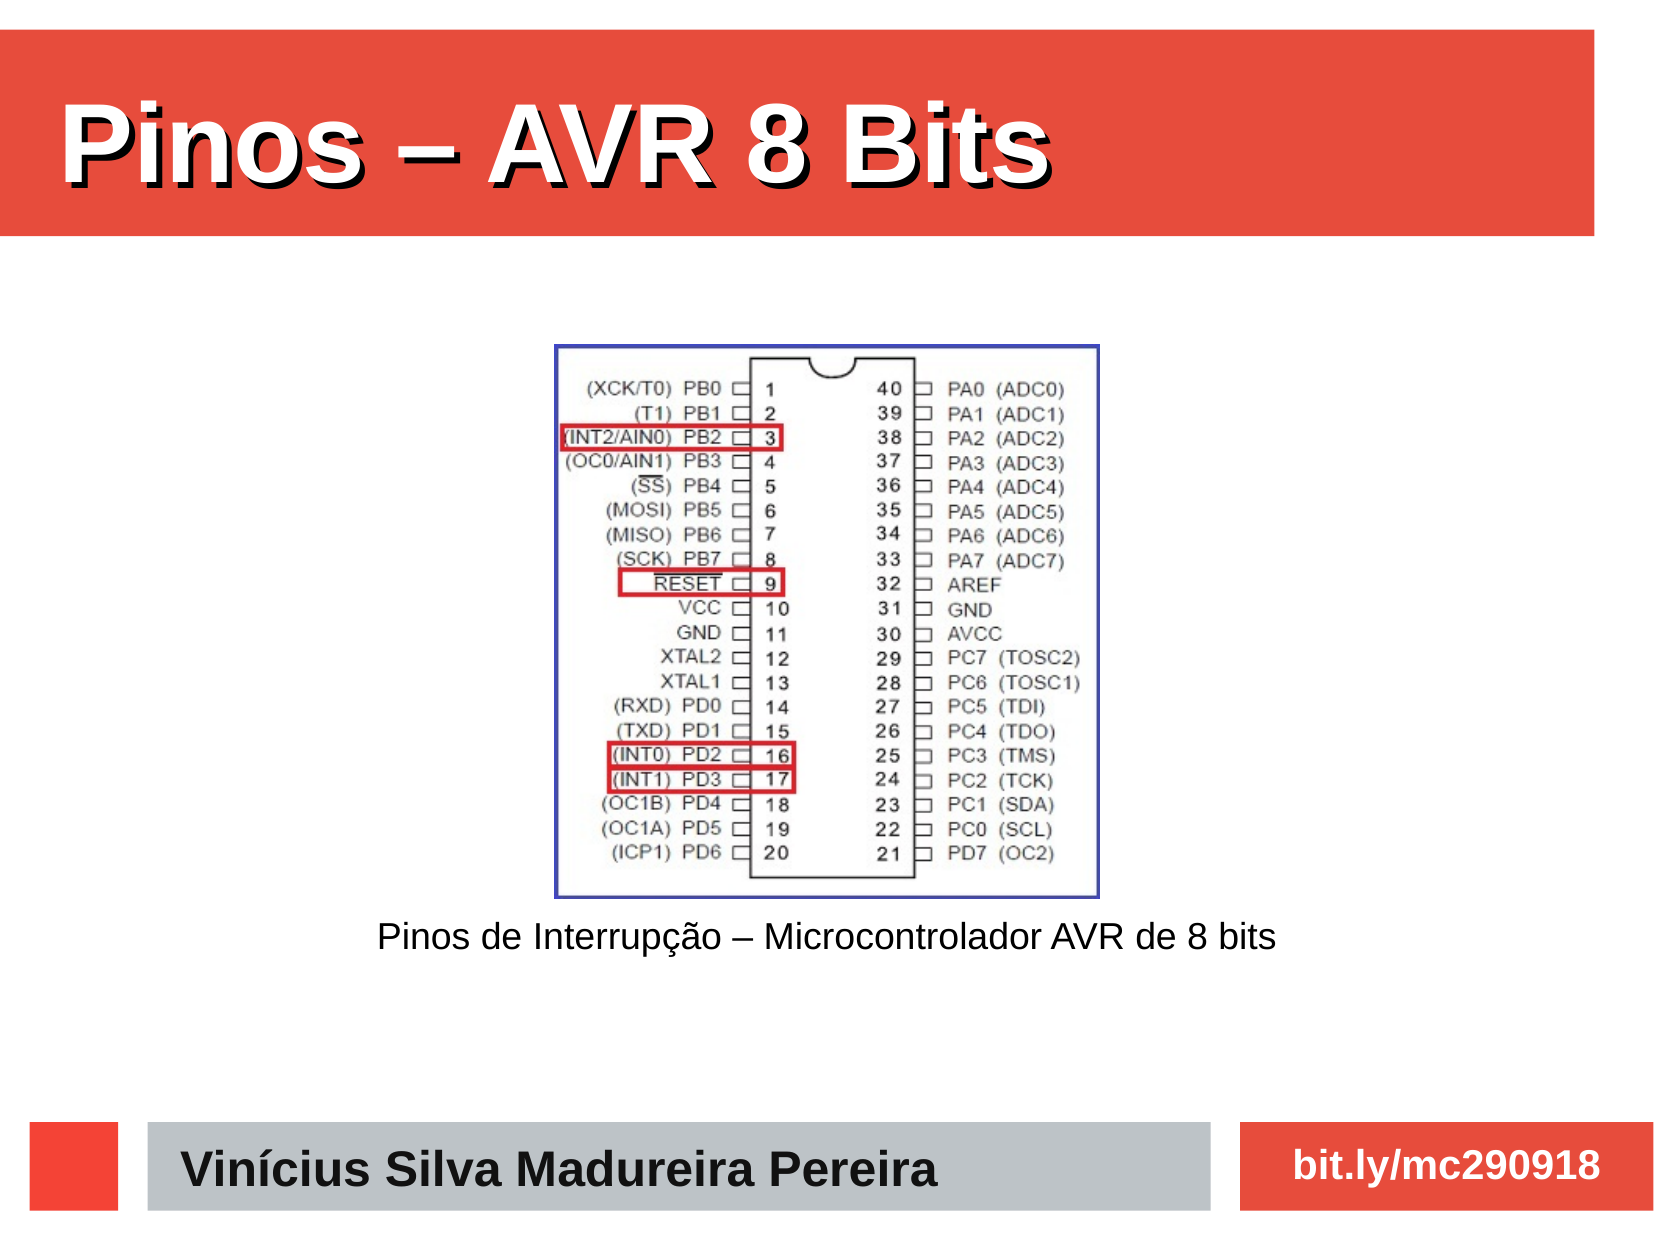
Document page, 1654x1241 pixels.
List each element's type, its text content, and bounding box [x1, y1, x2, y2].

picture [554, 344, 1100, 899]
title Pinos – AVR 8 Bits [59, 59, 1595, 207]
text_box bit.ly/mc290918 [1228, 1133, 1654, 1205]
text_box Vinícius Silva Madureira Pereira [165, 1133, 1170, 1205]
